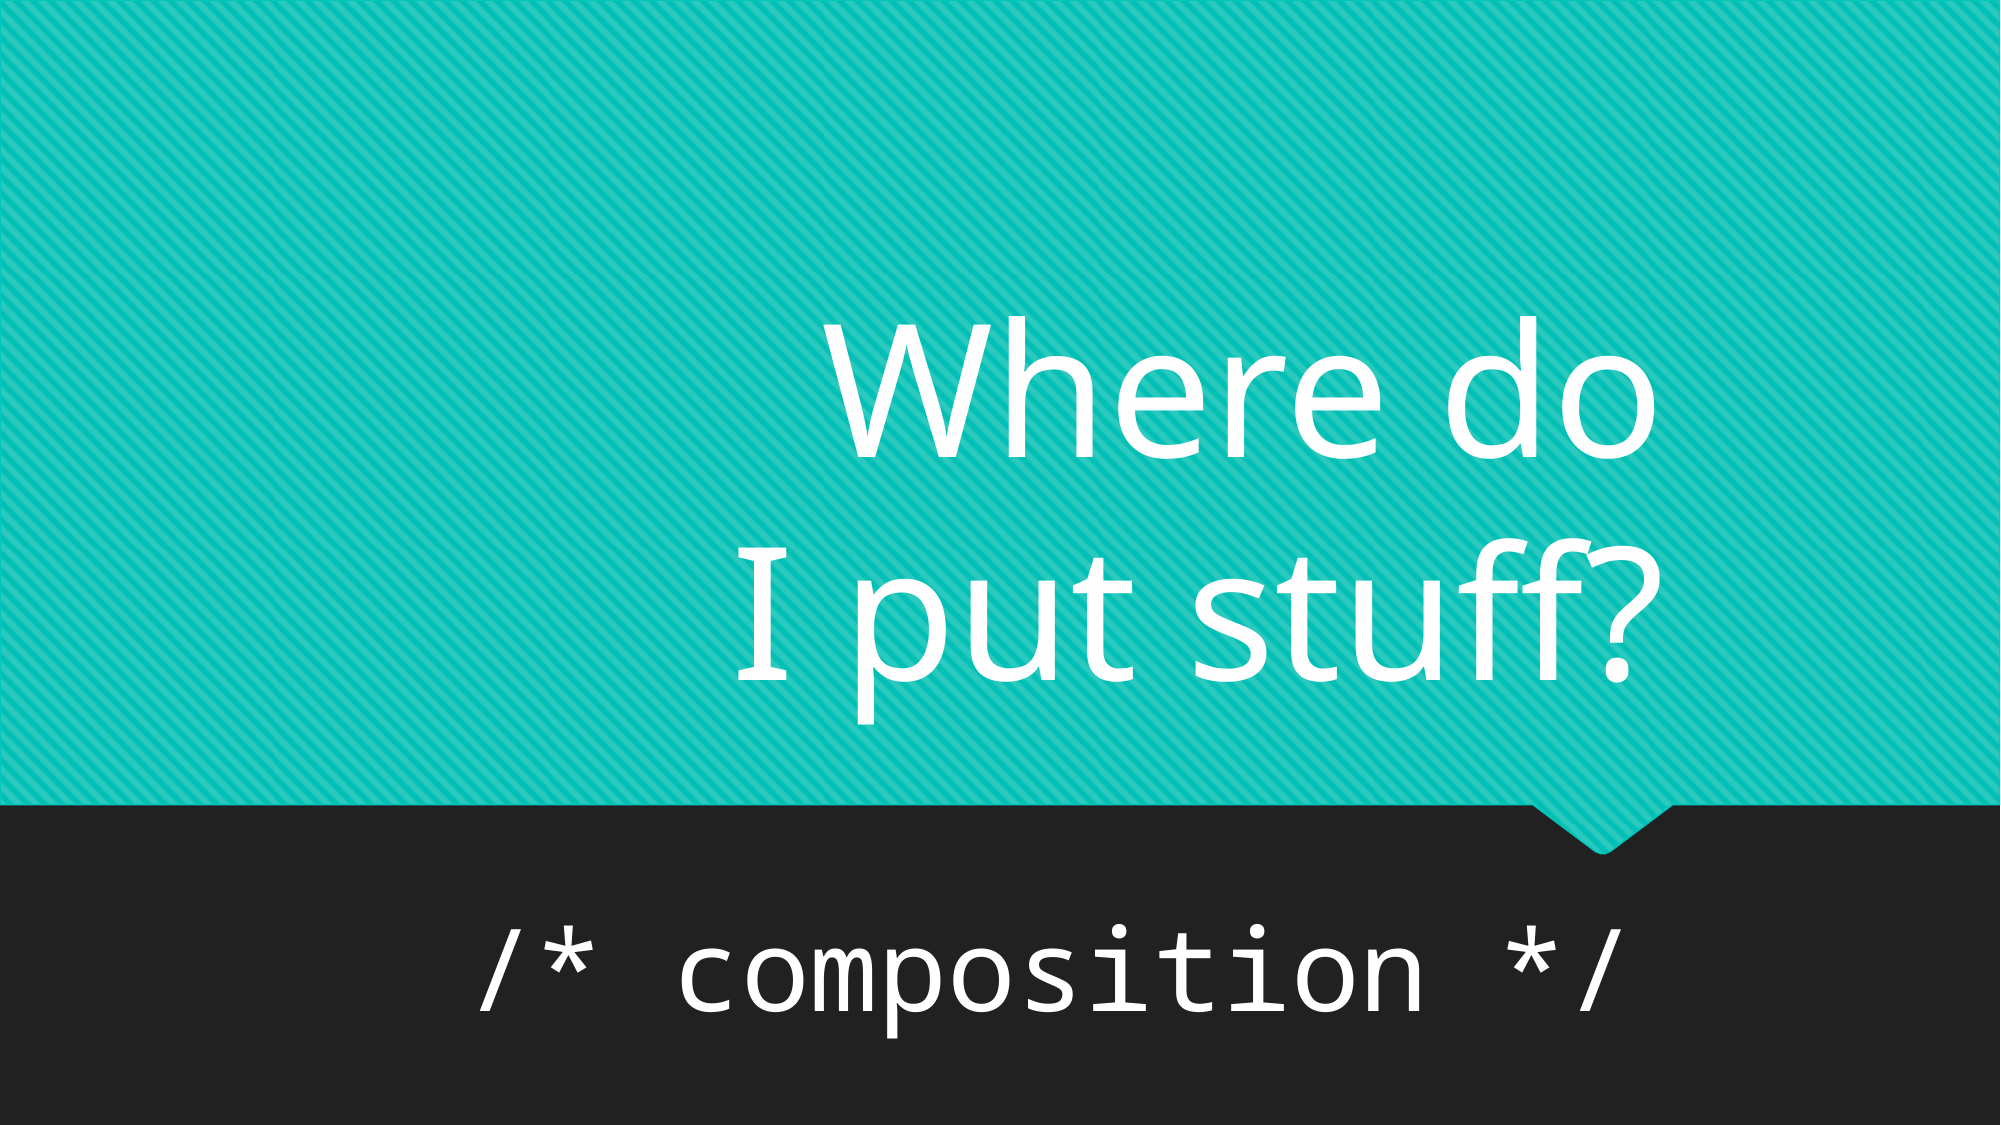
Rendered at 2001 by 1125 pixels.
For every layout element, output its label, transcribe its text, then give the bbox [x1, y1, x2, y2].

list /* composition */ [0, 888, 1651, 961]
title Where do I put stuff? [132, 484, 1681, 726]
picture [1, 1, 1999, 852]
